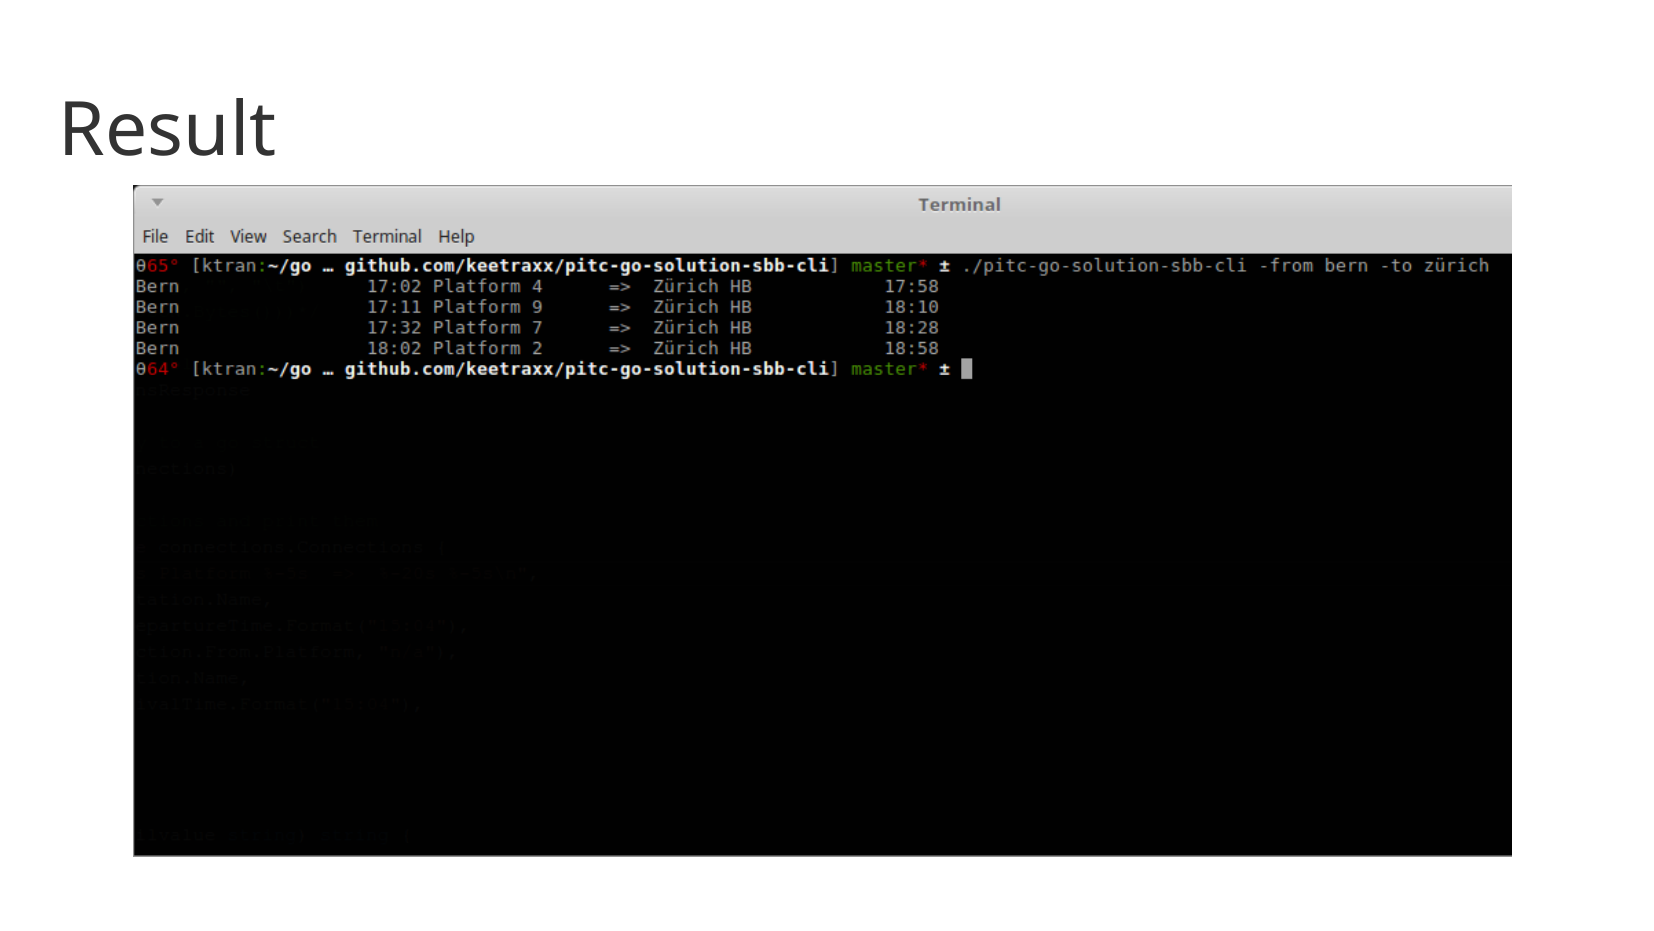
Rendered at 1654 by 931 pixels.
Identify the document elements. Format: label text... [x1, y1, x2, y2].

title Result [59, 59, 1595, 178]
picture [133, 185, 1512, 857]
